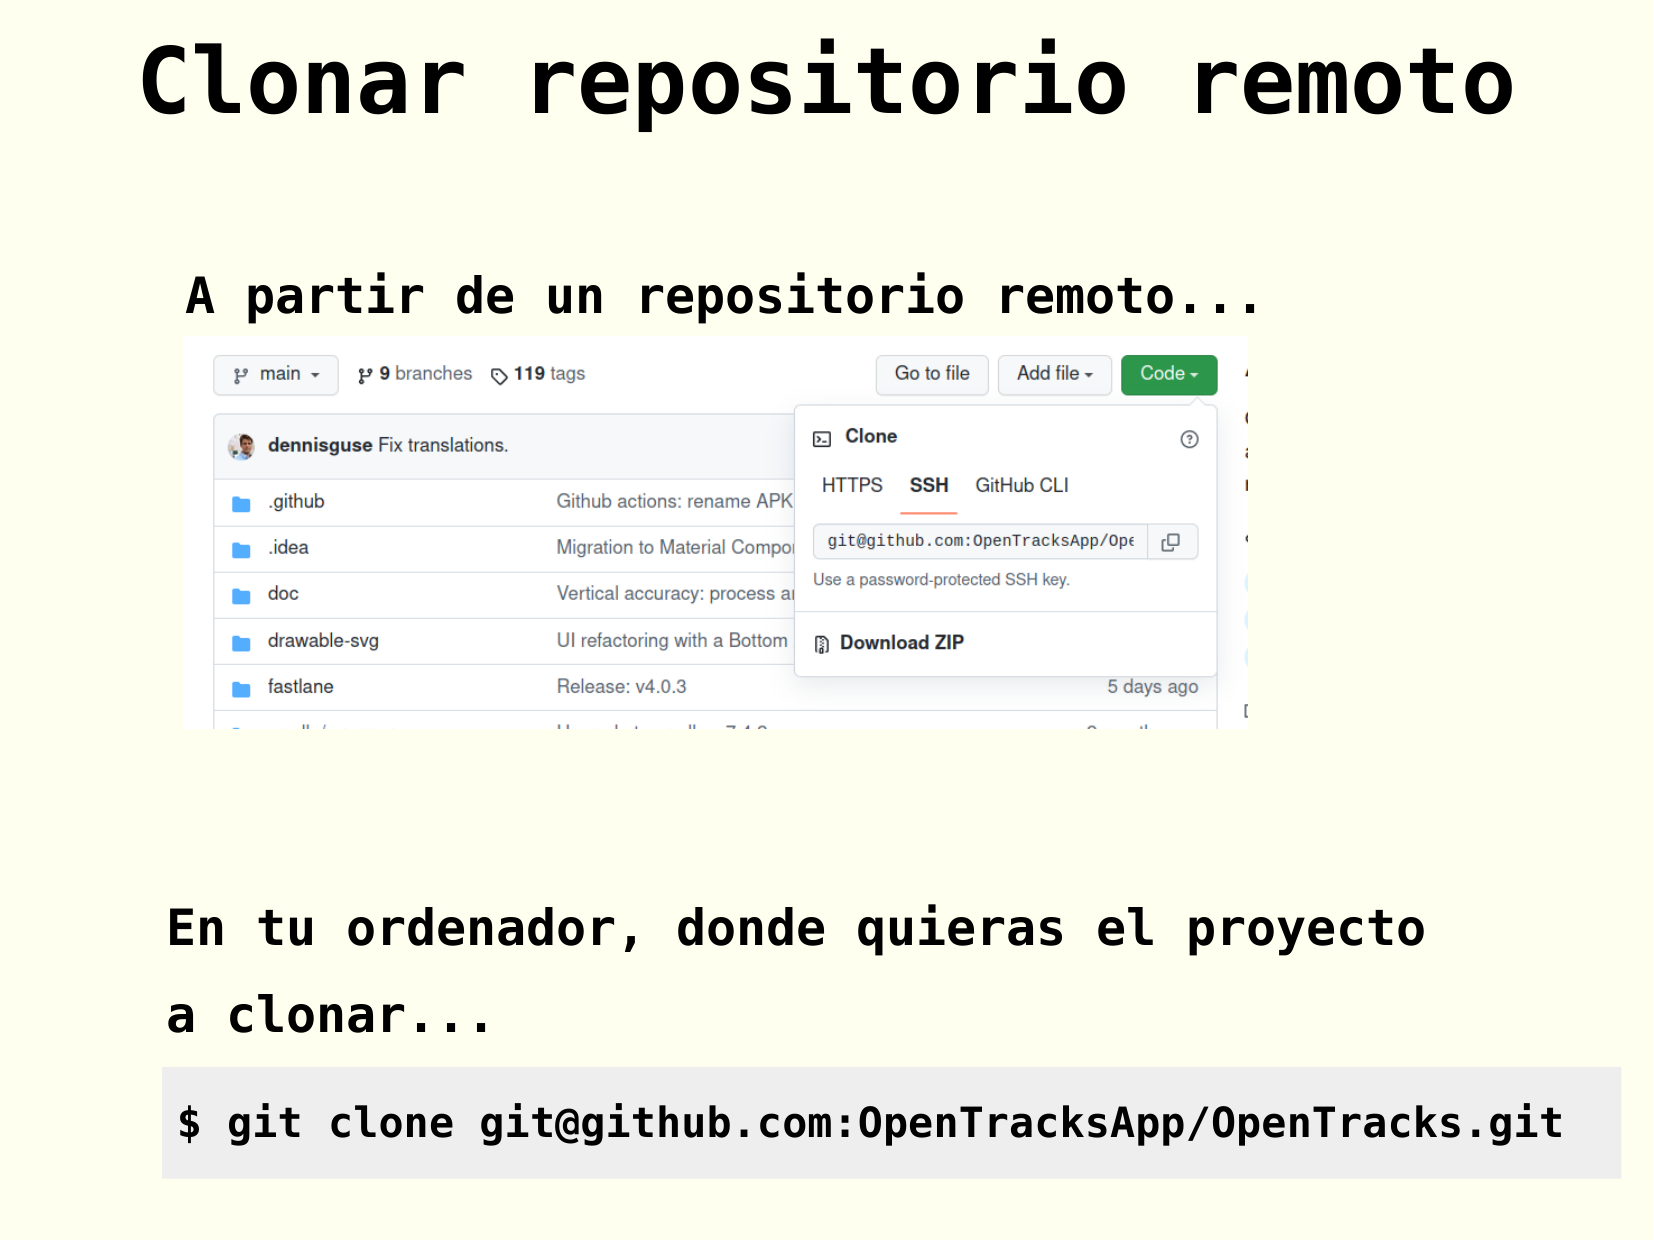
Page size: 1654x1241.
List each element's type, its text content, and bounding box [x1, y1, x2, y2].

text_box En tu ordenador, donde quieras el proyecto a clonar... [151, 862, 1442, 1052]
text_box $ git clone git@github.com:OpenTracksApp/OpenTracks.git [162, 1066, 1622, 1179]
picture [183, 336, 1248, 729]
text_box A partir de un repositorio remoto... [170, 230, 1281, 333]
title Clonar repositorio remoto [82, 0, 1571, 190]
